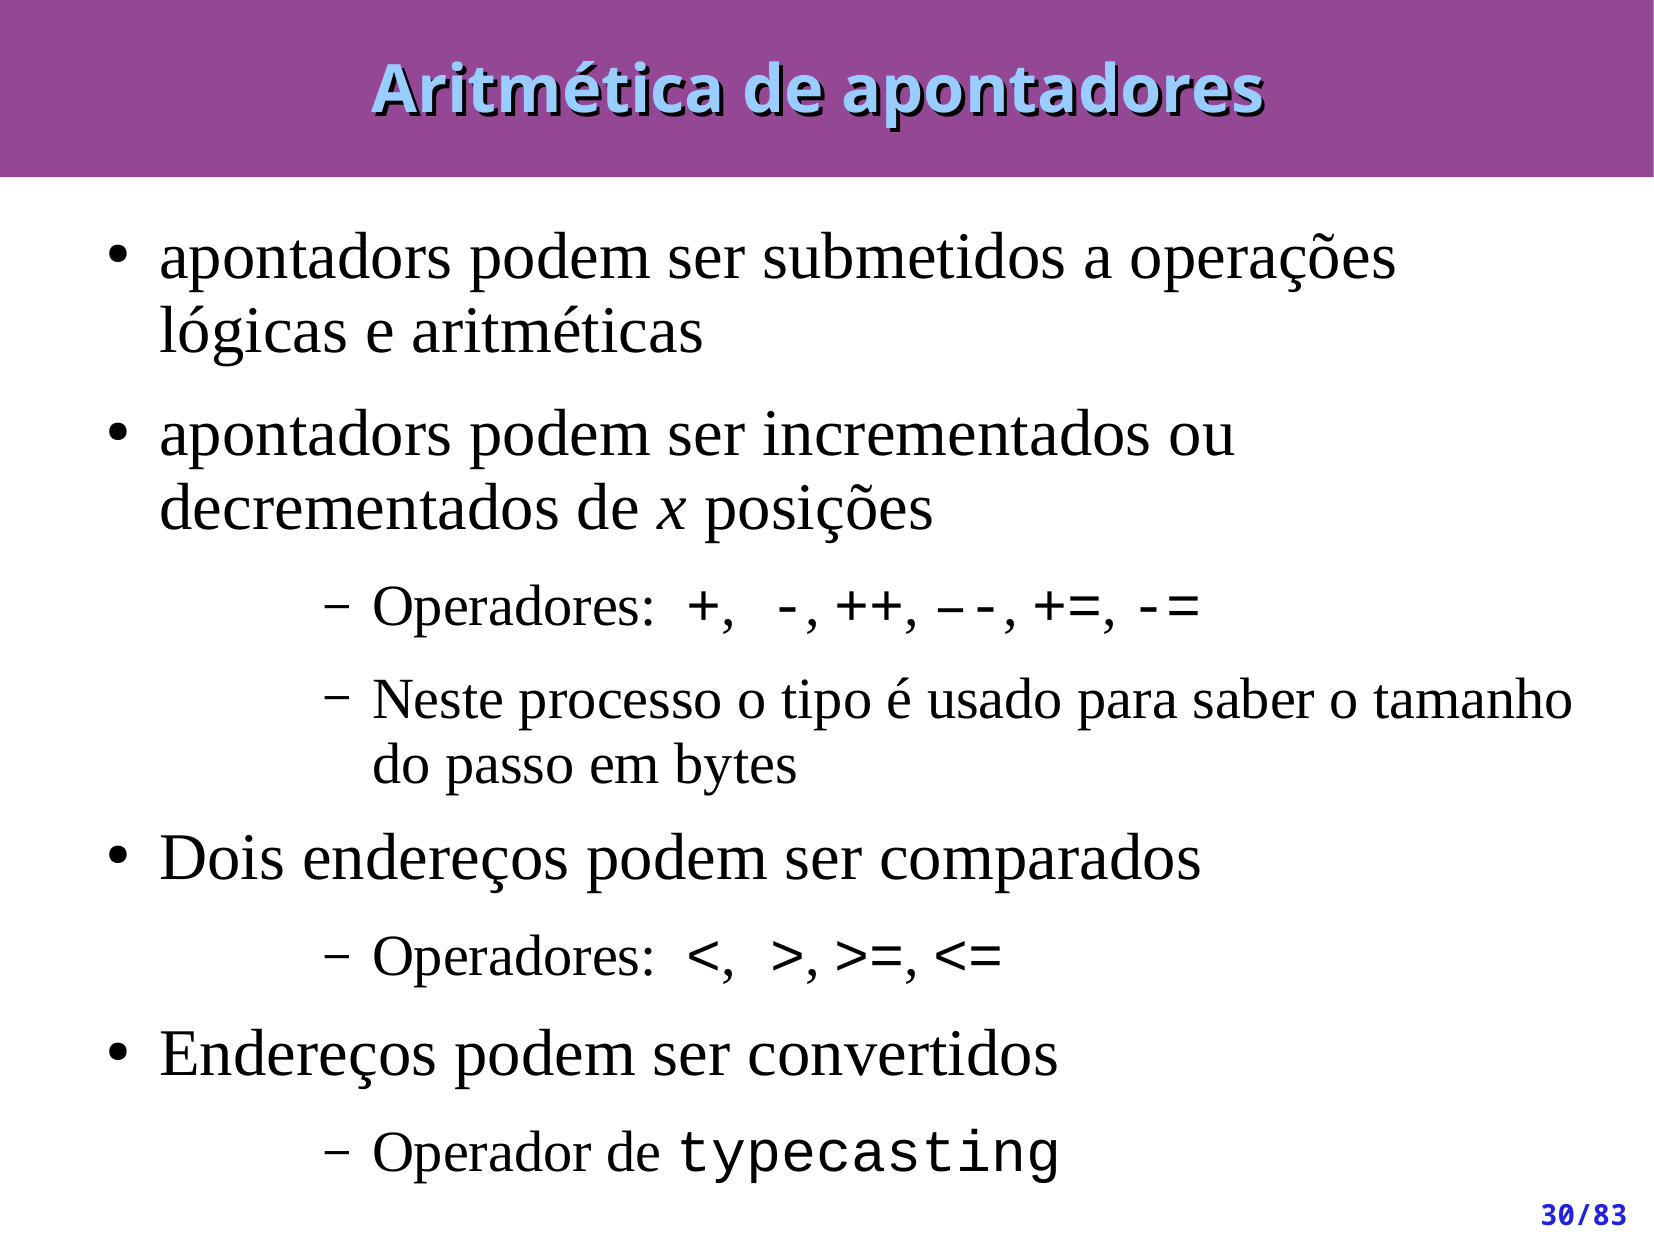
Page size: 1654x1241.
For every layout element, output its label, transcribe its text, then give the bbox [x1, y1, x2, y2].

list apontadors podem ser submetidos a operações lógicas e aritméticas apontadors podem ser incrementados ou decrementados de x posições Operadores: +, -, ++, –-, +=, -= Neste processo o tipo é usado para saber o tamanho do passo em bytes Dois endereços podem ser comparados Operadores: <, >, >=, <= Endereços podem ser convertidos Operador de typecasting [88, 218, 1577, 1190]
title Aritmética de apontadores [82, 0, 1571, 176]
